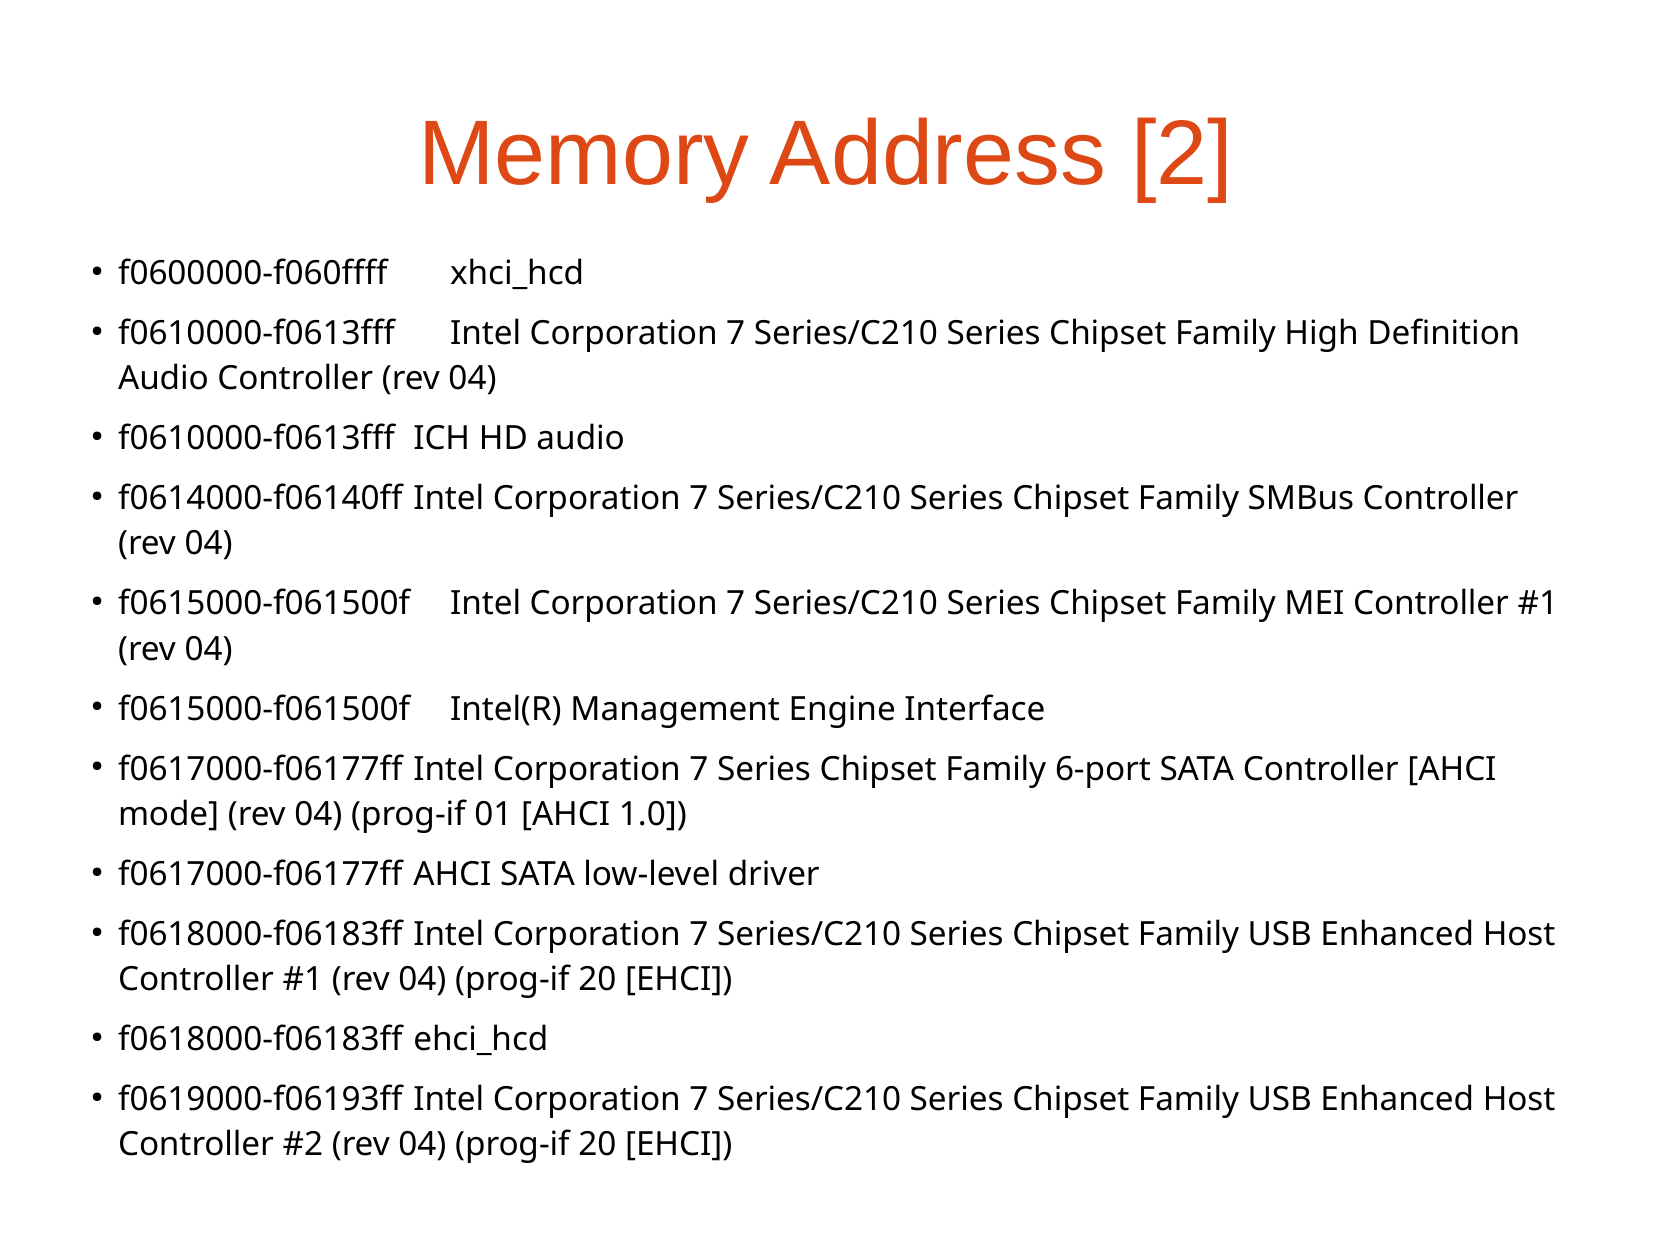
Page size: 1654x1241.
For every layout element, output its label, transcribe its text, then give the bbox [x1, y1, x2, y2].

title Memory Address [2] [82, 49, 1571, 248]
list f0600000-f060ffff xhci_hcd f0610000-f0613fff Intel Corporation 7 Series/C210 Series Chipset Family High Definition Audio Controller (rev 04) f0610000-f0613fff ICH HD audio f0614000-f06140ff Intel Corporation 7 Series/C210 Series Chipset Family SMBus Controller (rev 04) f0615000-f061500f Intel Corporation 7 Series/C210 Series Chipset Family MEI Controller #1 (rev 04) f0615000-f061500f Intel(R) Management Engine Interface f0617000-f06177ff Intel Corporation 7 Series Chipset Family 6-port SATA Controller [AHCI mode] (rev 04) (prog-if 01 [AHCI 1.0]) f0617000-f06177ff AHCI SATA low-level driver f0618000-f06183ff Intel Corporation 7 Series/C210 Series Chipset Family USB Enhanced Host Controller #1 (rev 04) (prog-if 20 [EHCI]) f0618000-f06183ff ehci_hcd f0619000-f06193ff Intel Corporation 7 Series/C210 Series Chipset Family USB Enhanced Host Controller #2 (rev 04) (prog-if 20 [EHCI]) [82, 248, 1571, 1176]
